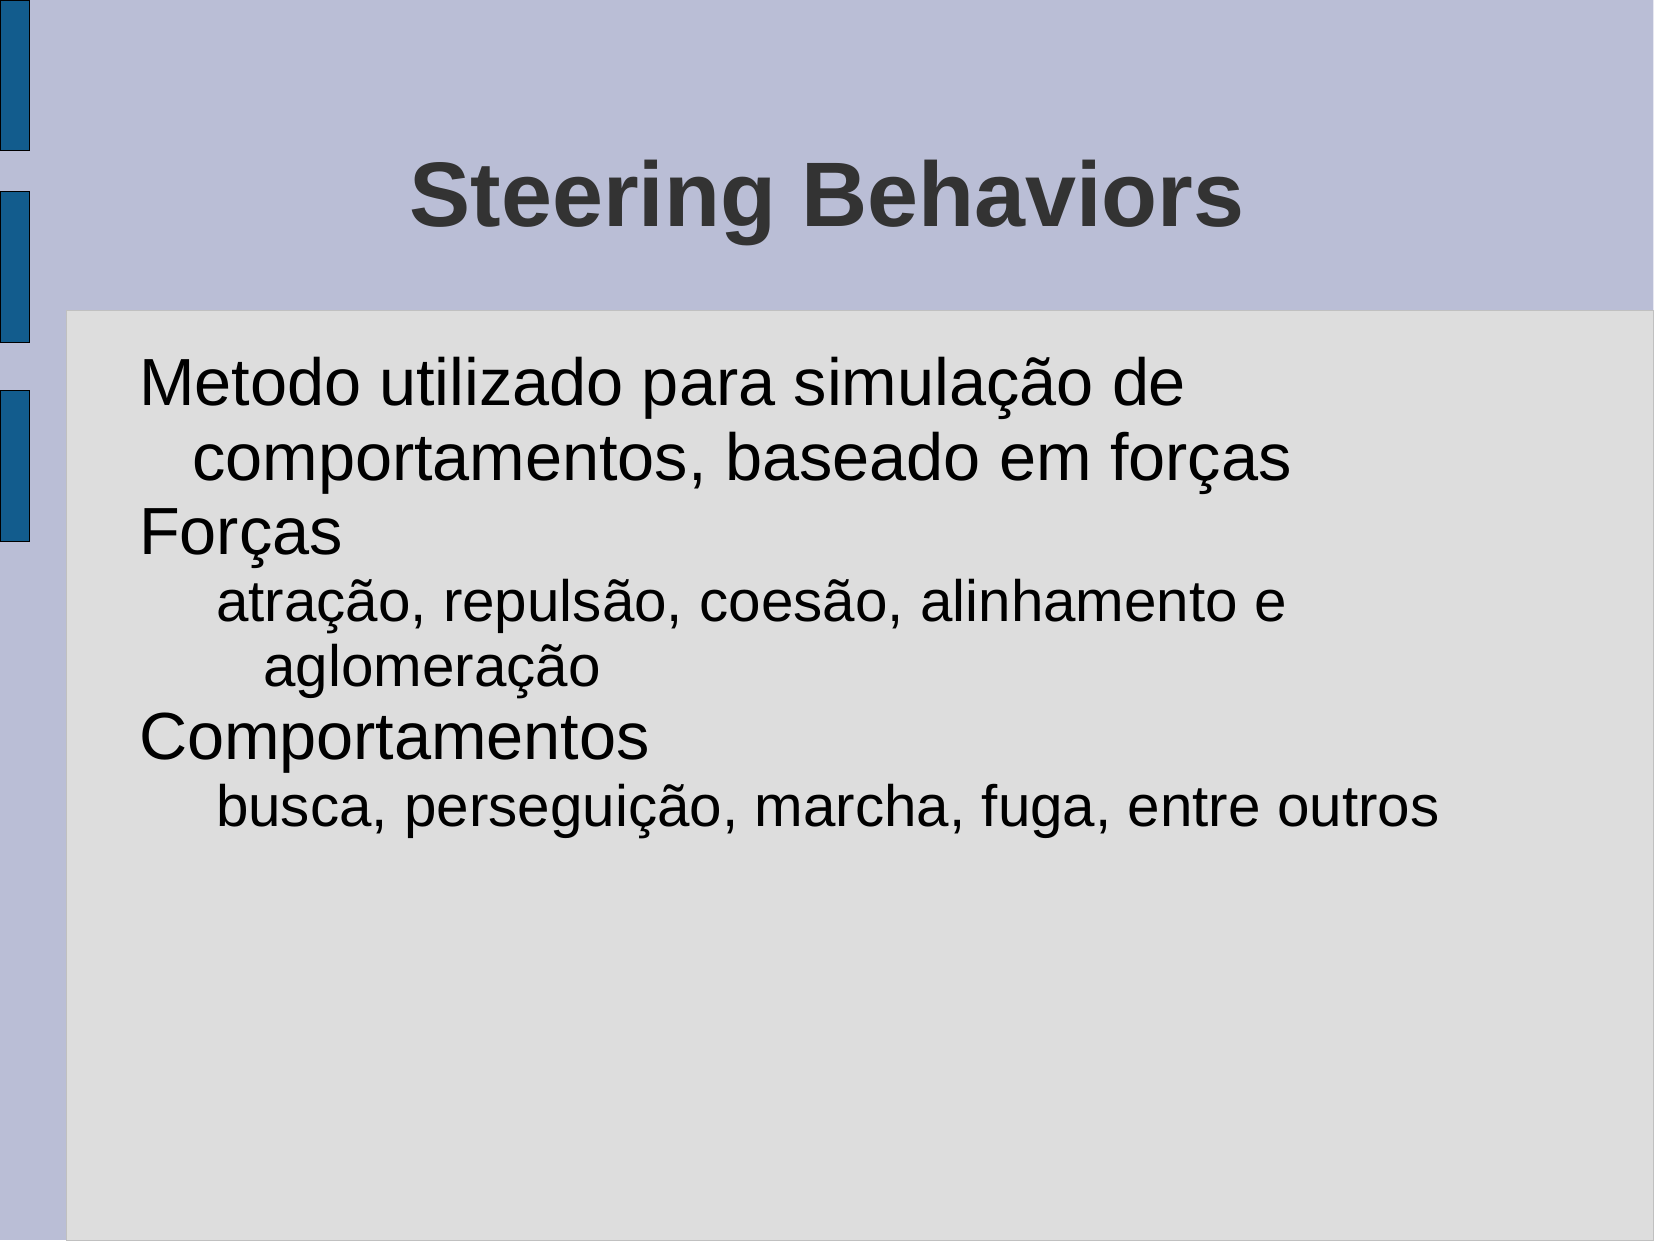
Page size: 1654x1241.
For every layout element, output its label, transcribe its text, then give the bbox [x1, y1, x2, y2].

title Steering Behaviors [121, 91, 1534, 299]
list Metodo utilizado para simulação de comportamentos, baseado em forças Forças atração, repulsão, coesão, alinhamento e aglomeração Comportamentos busca, perseguição, marcha, fuga, entre outros [121, 344, 1534, 1127]
